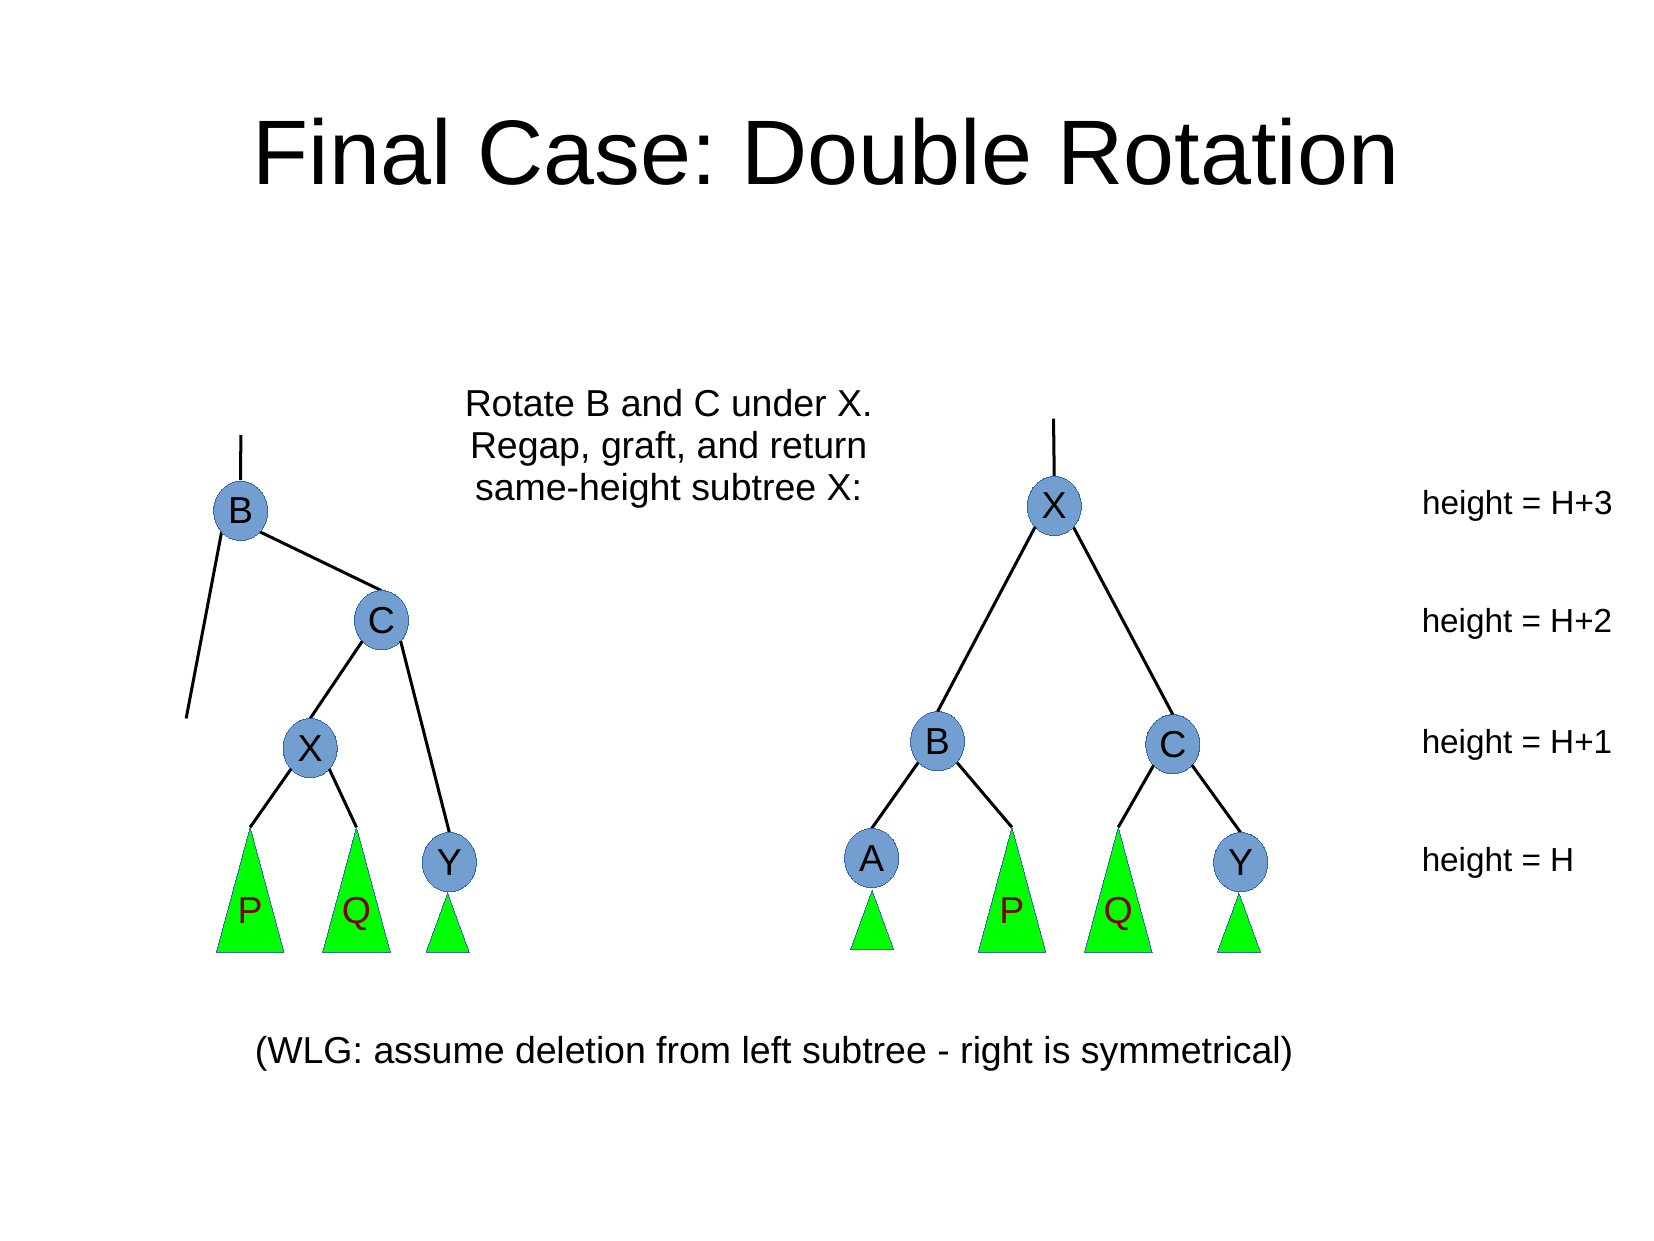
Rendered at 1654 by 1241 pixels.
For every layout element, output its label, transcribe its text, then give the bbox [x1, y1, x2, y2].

text_box C [354, 590, 409, 650]
title Final Case: Double Rotation [82, 49, 1571, 257]
text_box X [1027, 476, 1082, 536]
text_box Q [322, 828, 391, 953]
text_box X [283, 718, 338, 778]
text_box height = H [1407, 833, 1609, 917]
text_box C [1145, 714, 1200, 774]
text_box height = H+3 [1407, 476, 1636, 560]
text_box A [844, 828, 899, 888]
text_box Y [422, 832, 477, 892]
text_box Q [1084, 828, 1153, 953]
text_box [1217, 892, 1261, 953]
text_box Rotate B and C under X. Regap, graft, and return same-height subtree X: [450, 375, 888, 516]
text_box height = H+1 [1407, 715, 1636, 799]
text_box Y [1213, 832, 1268, 892]
text_box P [216, 828, 284, 953]
text_box B [213, 481, 268, 541]
text_box height = H+2 [1407, 594, 1636, 678]
text_box [850, 890, 894, 950]
text_box P [978, 827, 1046, 953]
text_box (WLG: assume deletion from left subtree - right is symmetrical) [240, 1022, 1309, 1080]
text_box [426, 892, 470, 953]
text_box B [910, 711, 965, 771]
